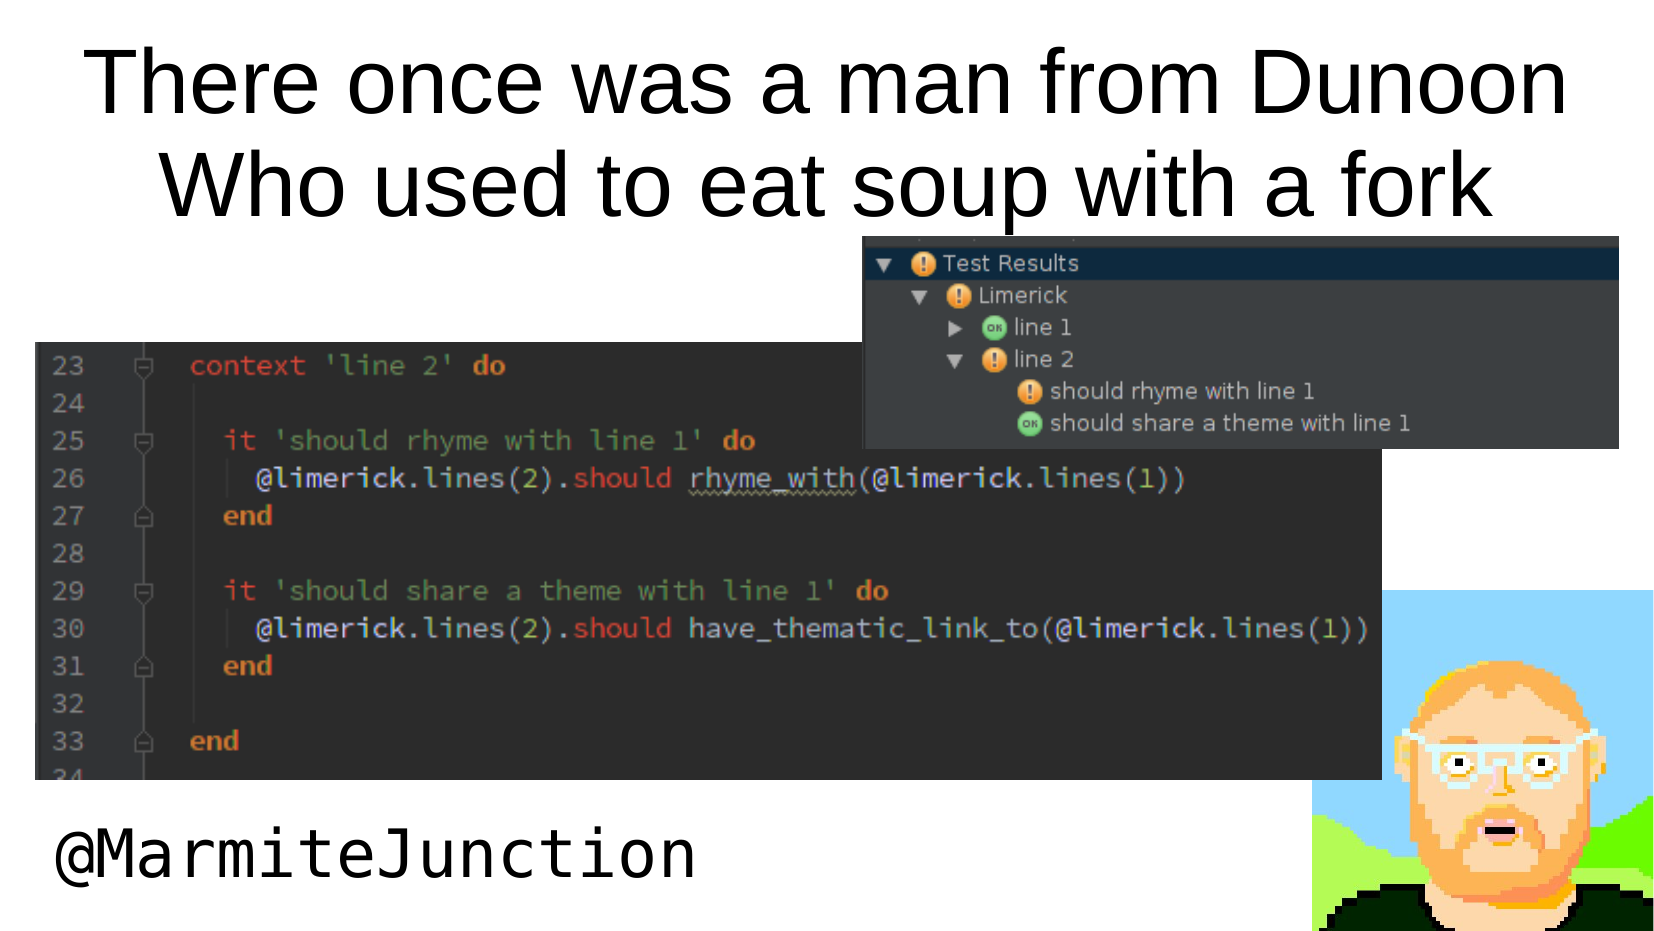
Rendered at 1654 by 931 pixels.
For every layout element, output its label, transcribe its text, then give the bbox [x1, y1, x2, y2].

text_box @MarmiteJunction [40, 808, 715, 901]
text_box There once was a man from Dunoon Who used to eat soup with a fork [0, 23, 1654, 249]
picture [35, 236, 1654, 931]
